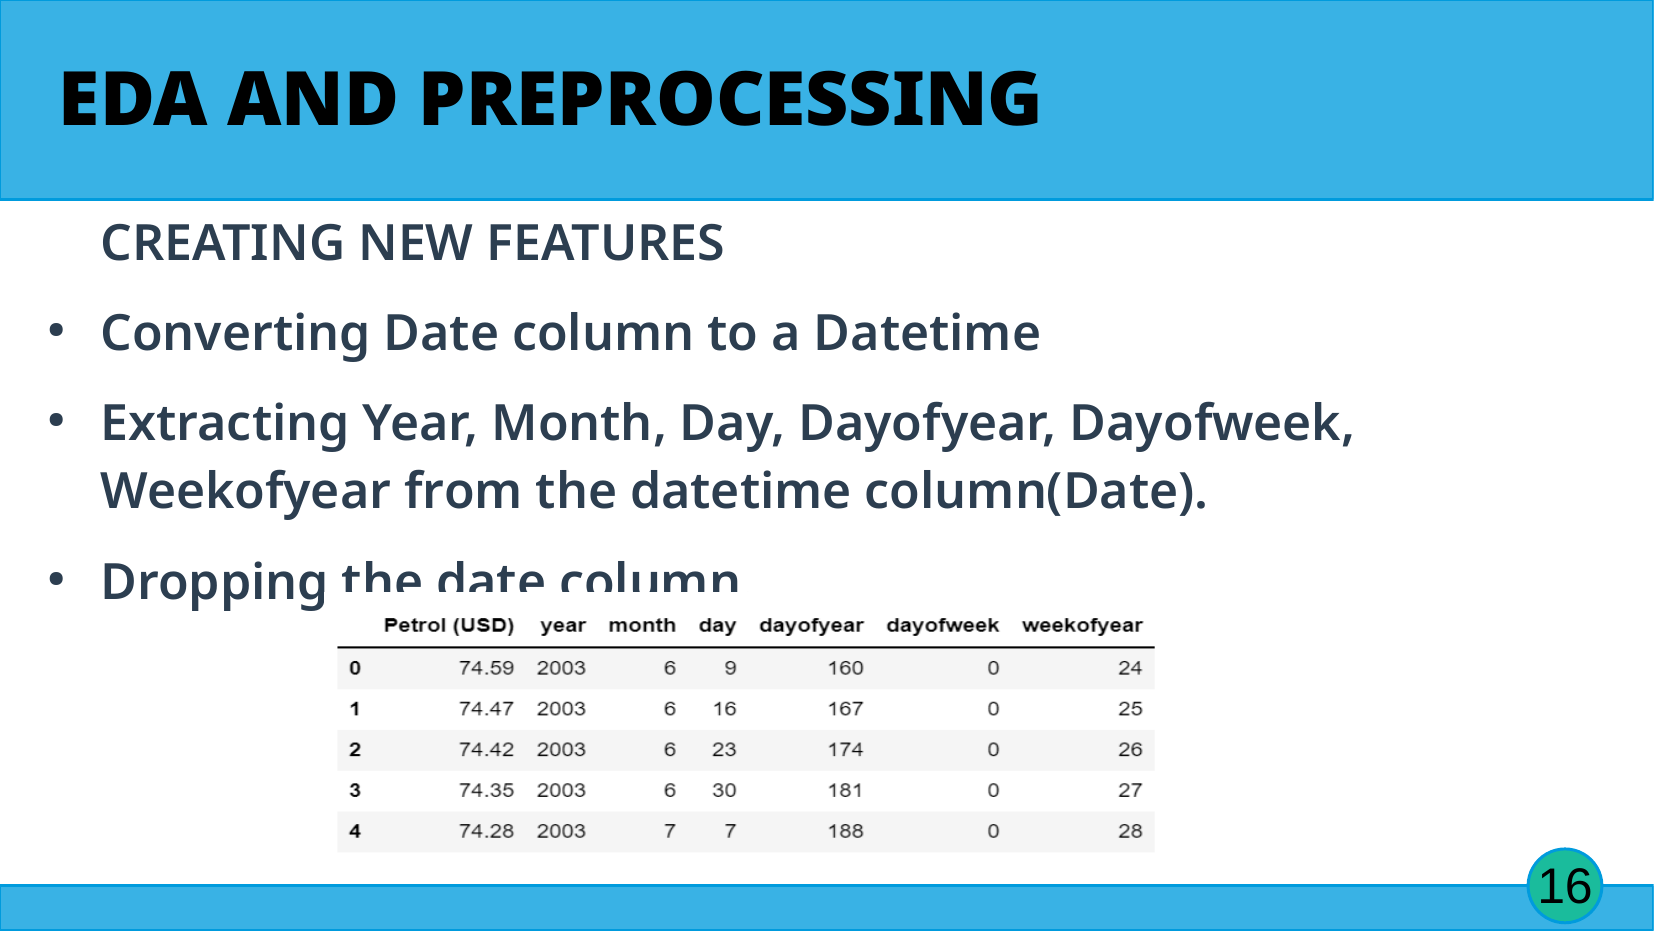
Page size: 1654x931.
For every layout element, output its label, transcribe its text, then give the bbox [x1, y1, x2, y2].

list CREATING NEW FEATURES Converting Date column to a Datetime Extracting Year, Month, Day, Dayofyear, Dayofweek, Weekofyear from the datetime column(Date). Dropping the date column. [29, 206, 1625, 864]
picture [324, 592, 1182, 867]
title EDA AND PREPROCESSING [59, 37, 1595, 155]
